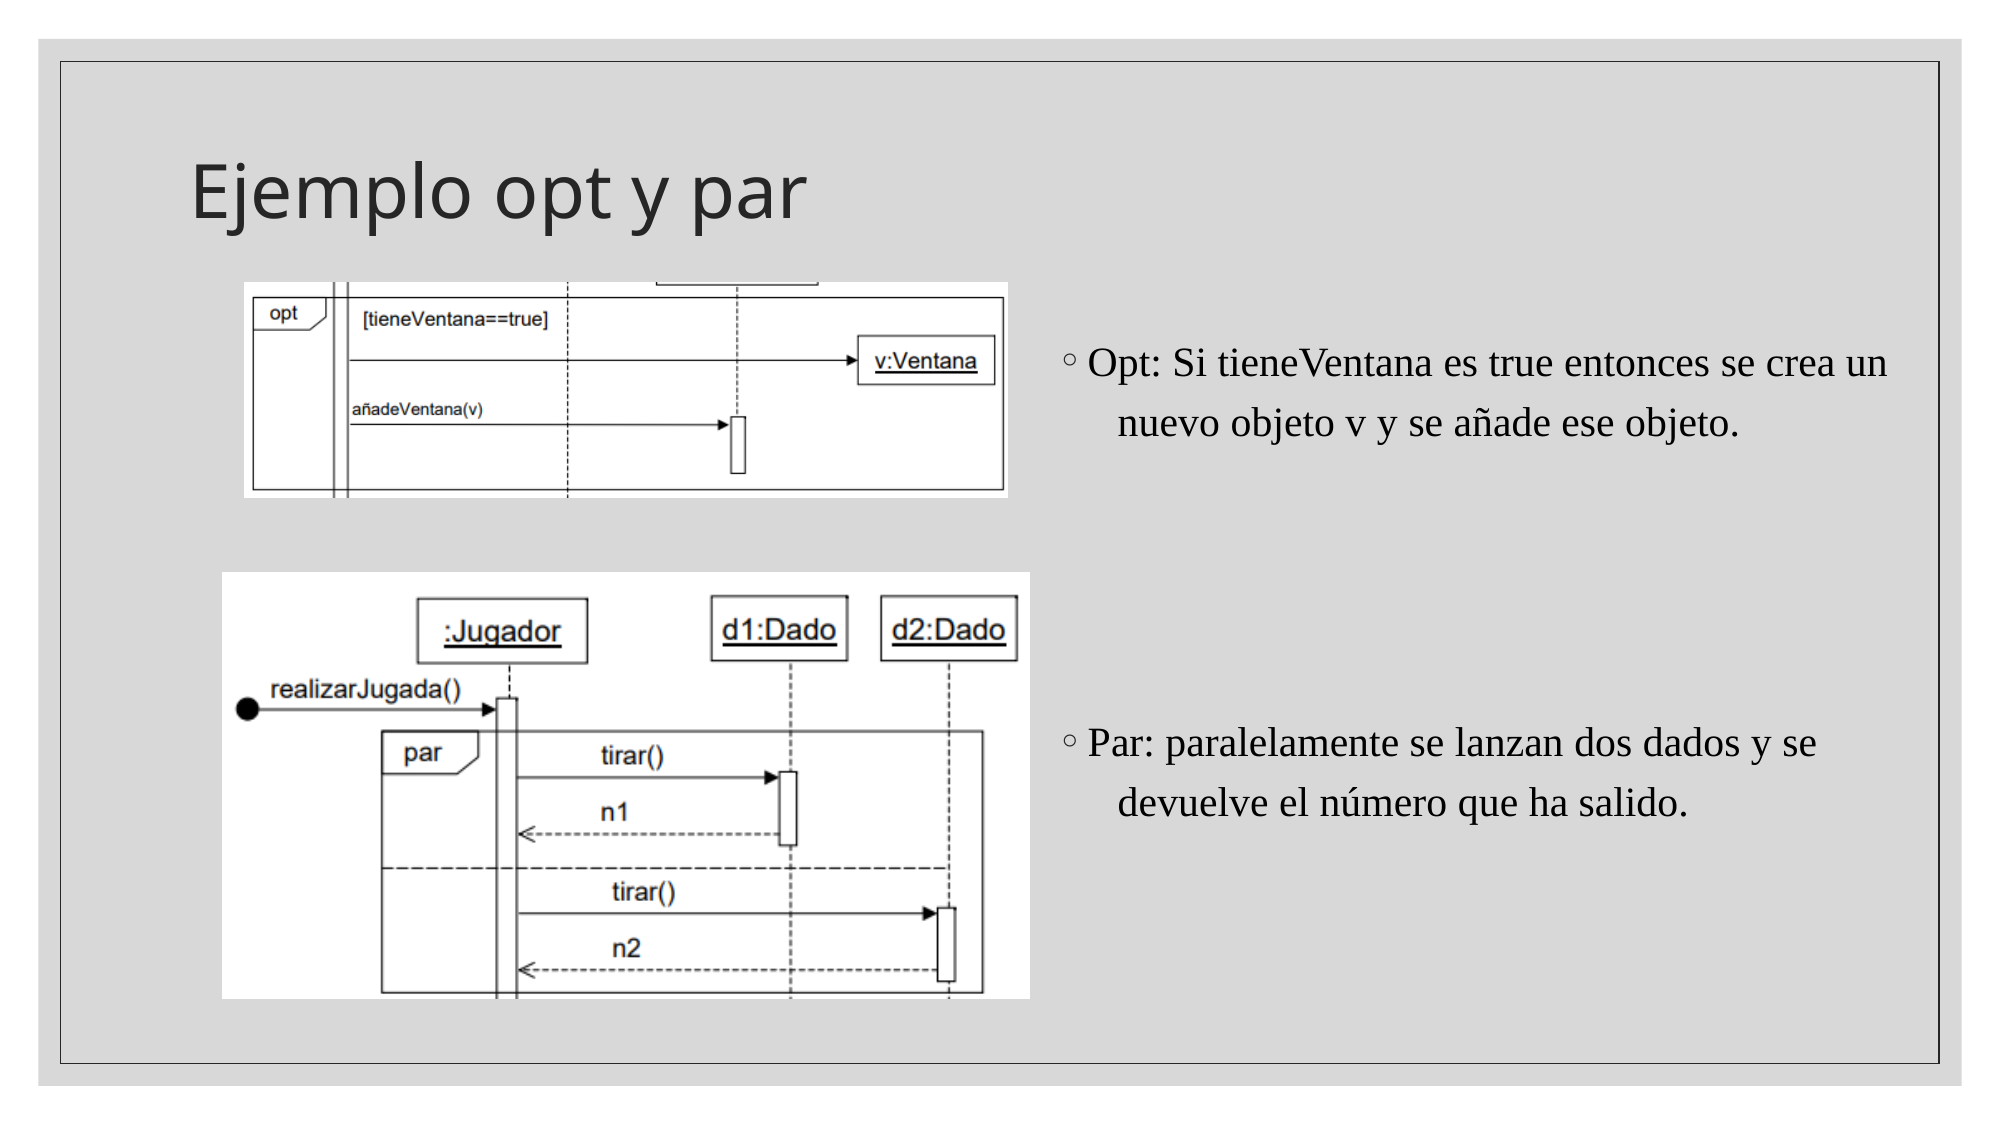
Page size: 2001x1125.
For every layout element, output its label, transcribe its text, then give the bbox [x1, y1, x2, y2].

picture [222, 572, 1030, 999]
list Par: paralelamente se lanzan dos dados y se devuelve el número que ha salido. [1042, 697, 1920, 875]
text_box Opt: Si tieneVentana es true entonces se crea un nuevo objeto v y se añade ese objeto. [1042, 316, 1920, 463]
picture [244, 282, 1008, 498]
title Ejemplo opt y par [174, 105, 1825, 283]
